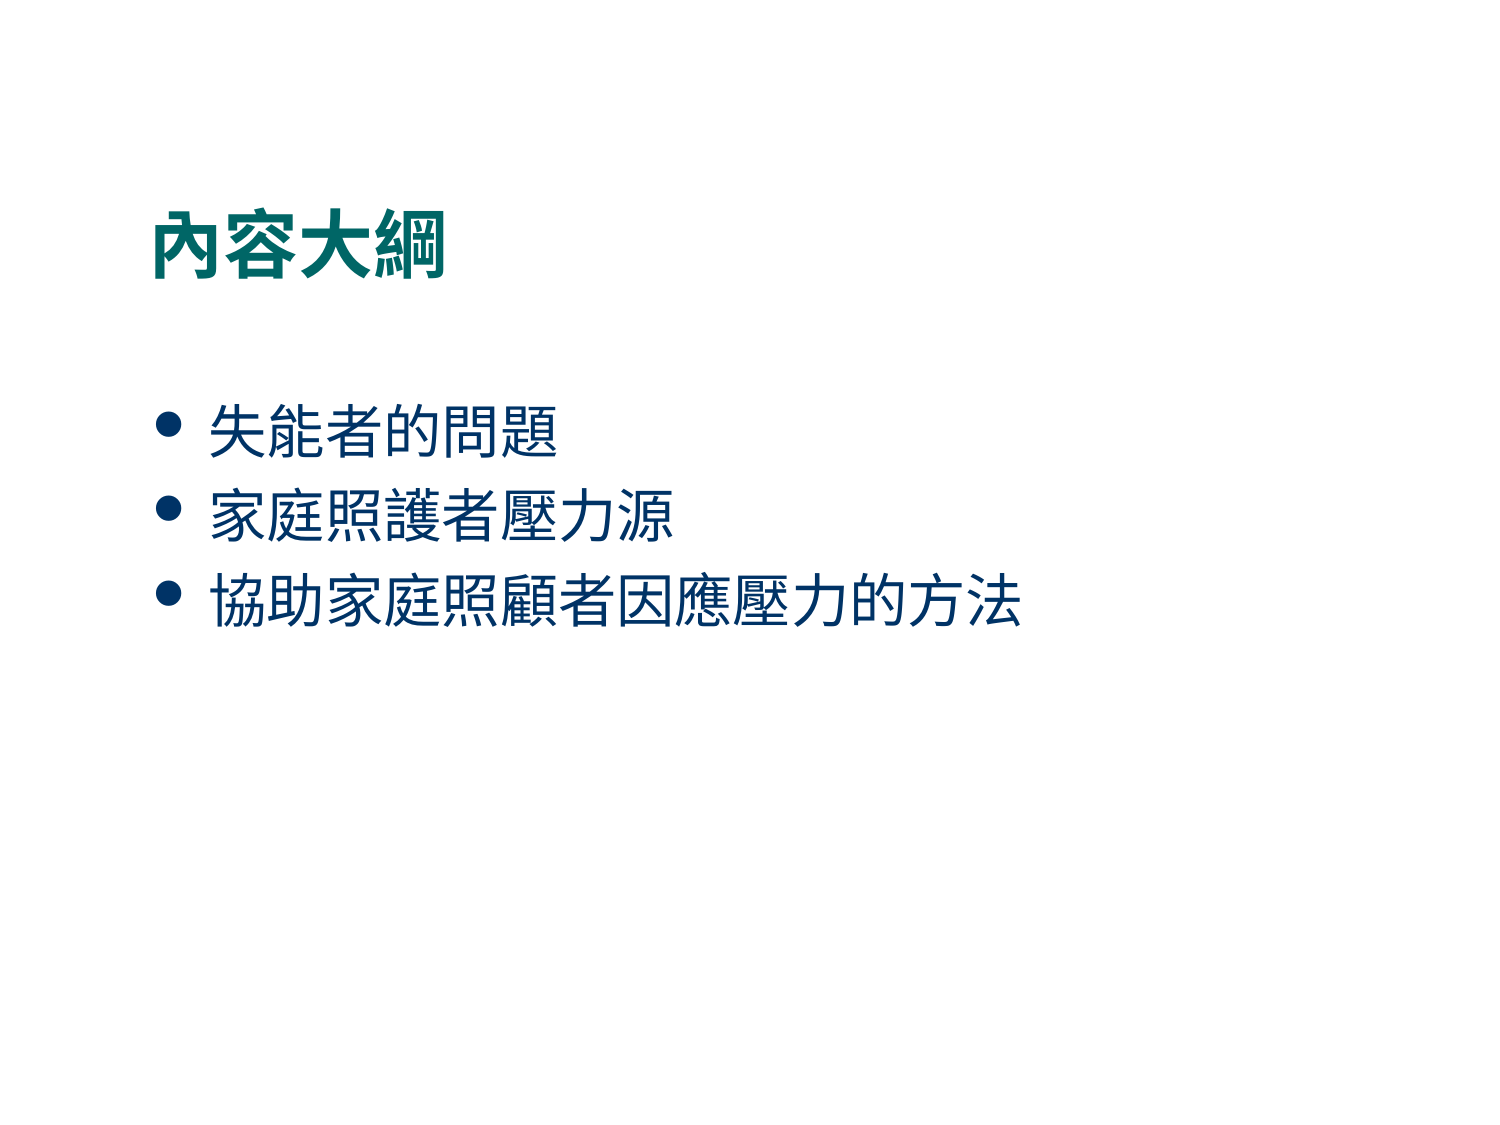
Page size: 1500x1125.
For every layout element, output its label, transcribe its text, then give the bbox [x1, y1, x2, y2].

list 失能者的問題 家庭照護者壓力源 協助家庭照顧者因應壓力的方法 [137, 387, 1400, 999]
title 內容大綱 [133, 192, 612, 305]
